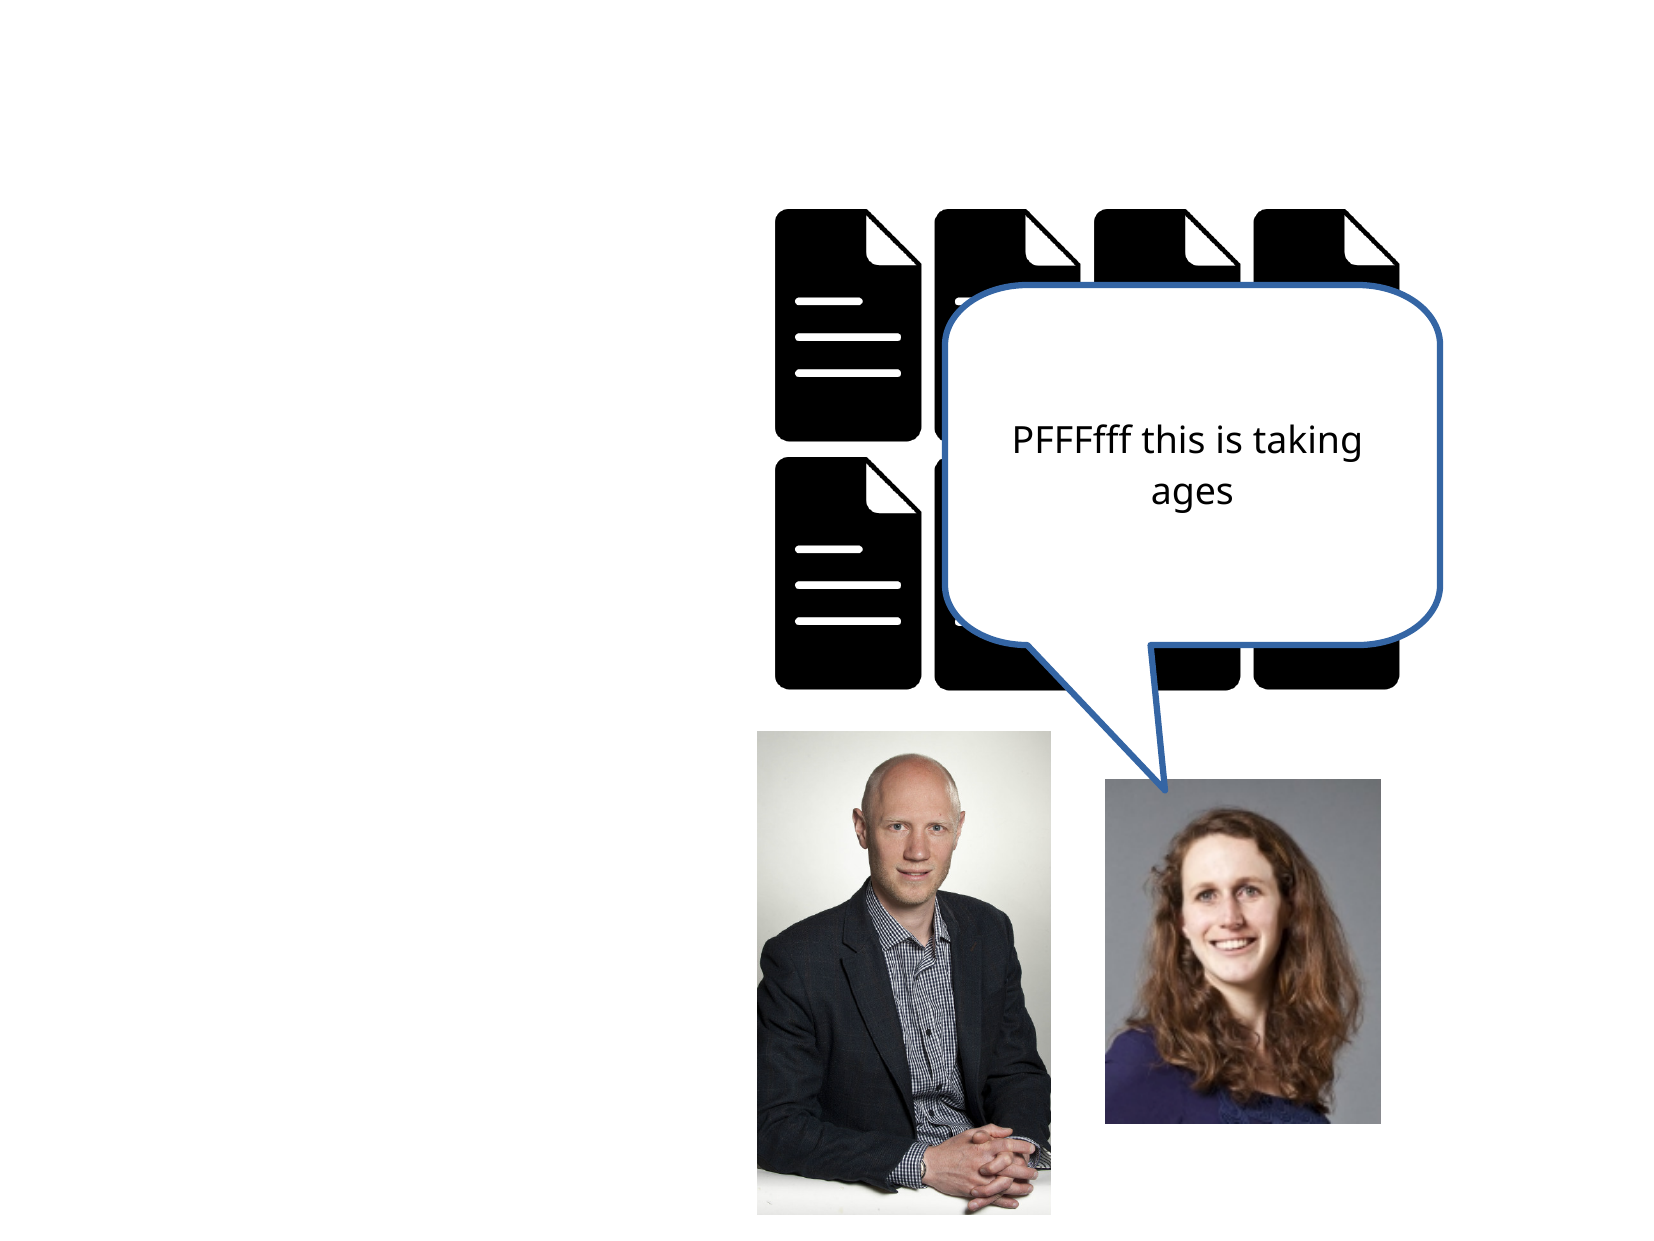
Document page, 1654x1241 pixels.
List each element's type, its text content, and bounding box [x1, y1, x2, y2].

picture [1151, 632, 1411, 699]
picture [757, 731, 1051, 1216]
picture [751, 196, 1411, 699]
picture [1105, 779, 1381, 1124]
text_box PFFFfff this is taking ages [945, 285, 1441, 791]
